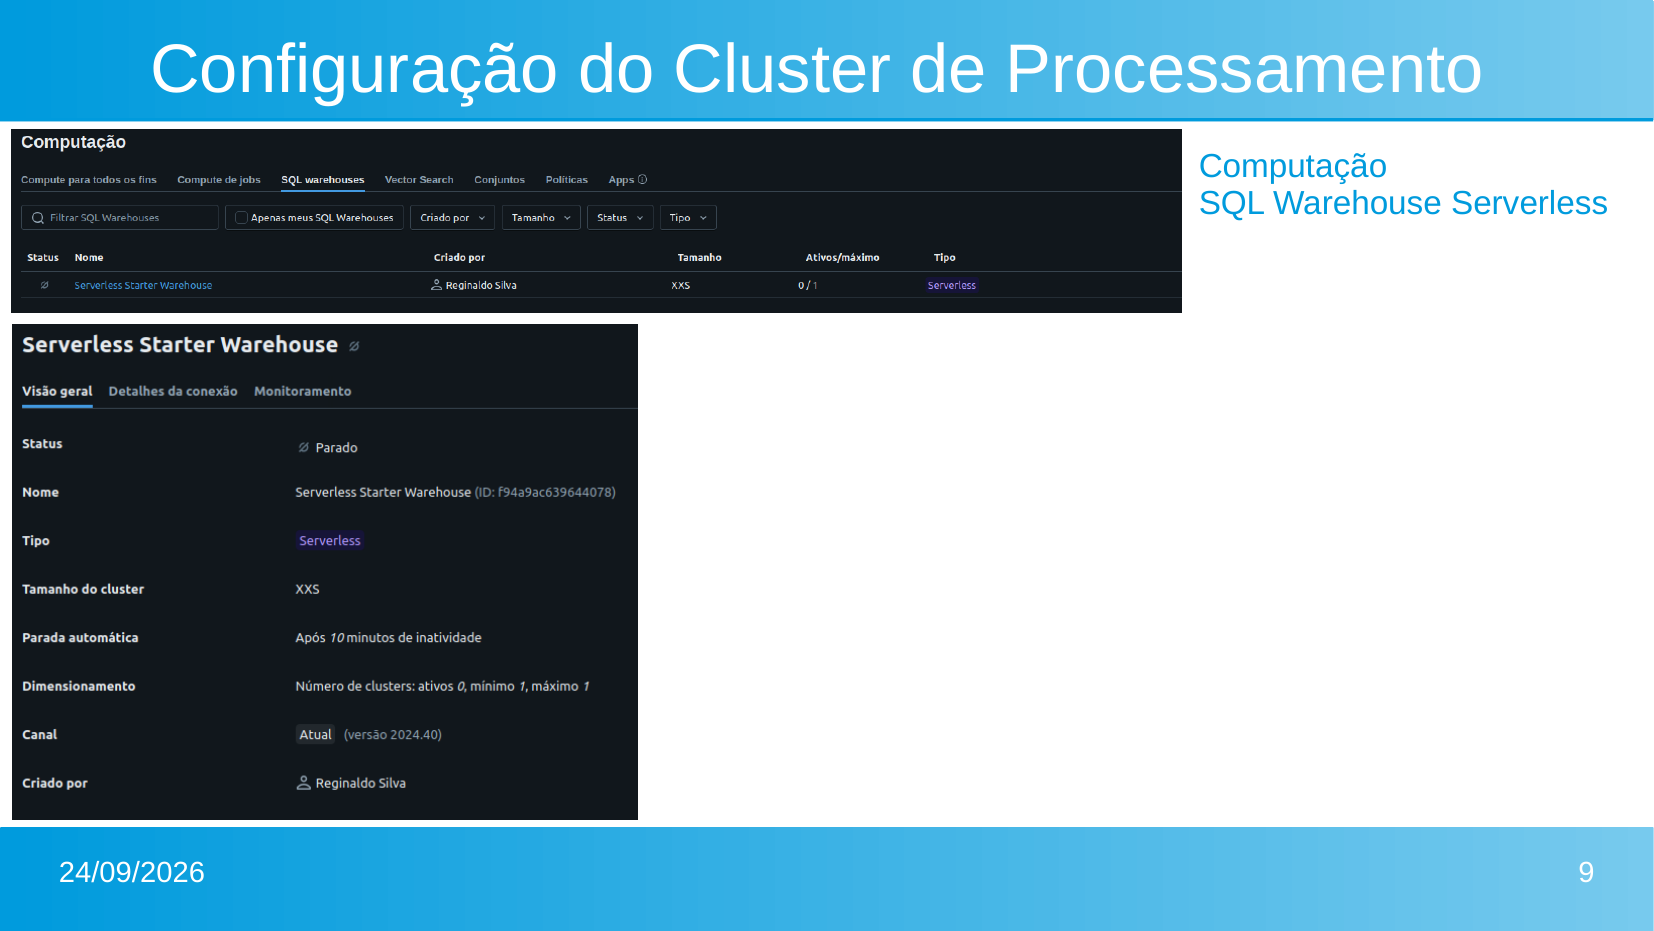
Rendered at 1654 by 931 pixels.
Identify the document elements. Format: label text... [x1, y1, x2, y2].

title Configuração do Cluster de Processamento [59, 29, 1595, 109]
list Computação SQL Warehouse Serverless [1182, 147, 1630, 266]
picture [11, 129, 1182, 313]
picture [12, 324, 638, 820]
